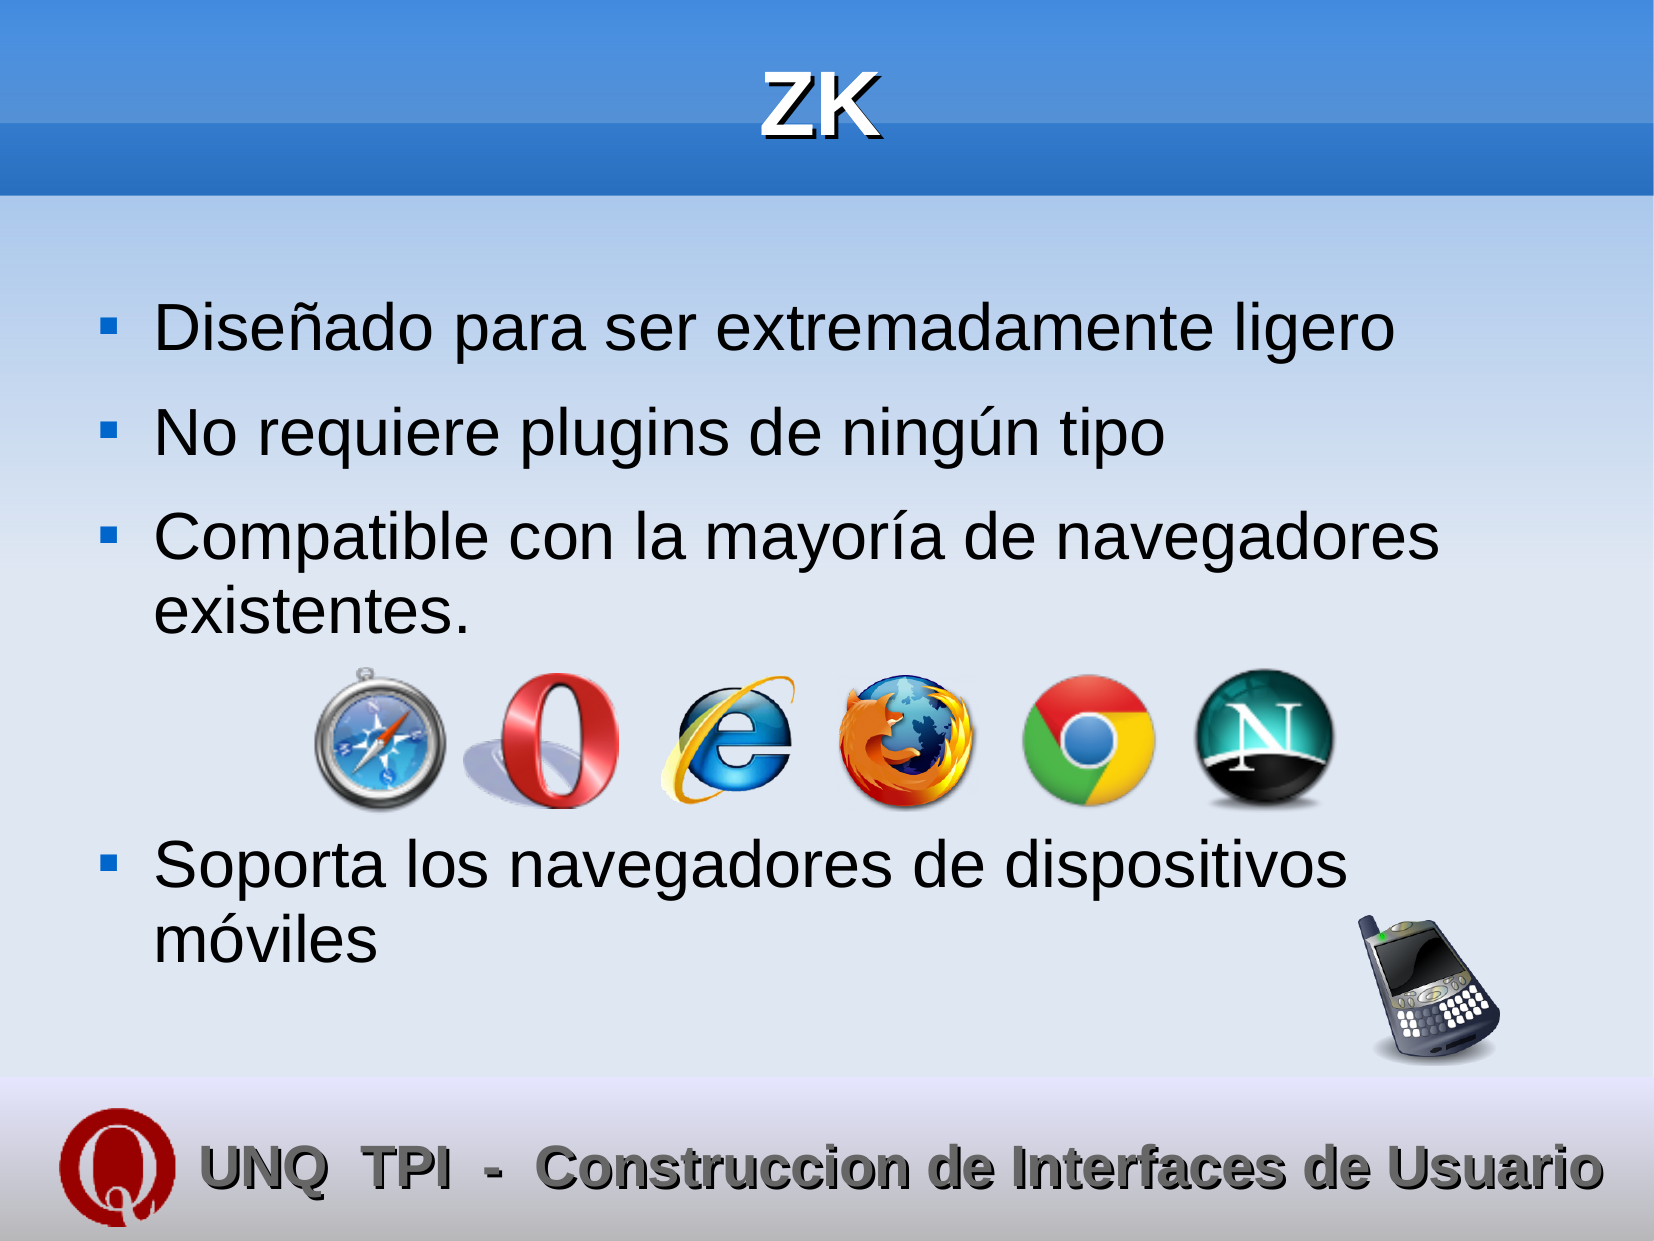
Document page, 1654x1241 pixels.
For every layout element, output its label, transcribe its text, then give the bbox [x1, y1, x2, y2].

title UNQ TPI - Construccion de Interfaces de Usuario [0, 1077, 1654, 1241]
picture [1192, 667, 1341, 816]
picture [0, 0, 1654, 1077]
picture [832, 671, 980, 812]
picture [59, 1108, 178, 1227]
picture [661, 667, 803, 815]
picture [463, 673, 619, 809]
picture [1358, 915, 1500, 1066]
list Diseñado para ser extremadamente ligero No requiere plugins de ningún tipo Compatible con la mayoría de navegadores existentes. Soporta los navegadores de dispositivos móviles [82, 290, 1571, 1077]
picture [1015, 667, 1164, 816]
title ZK [76, 0, 1566, 208]
picture [307, 667, 455, 816]
